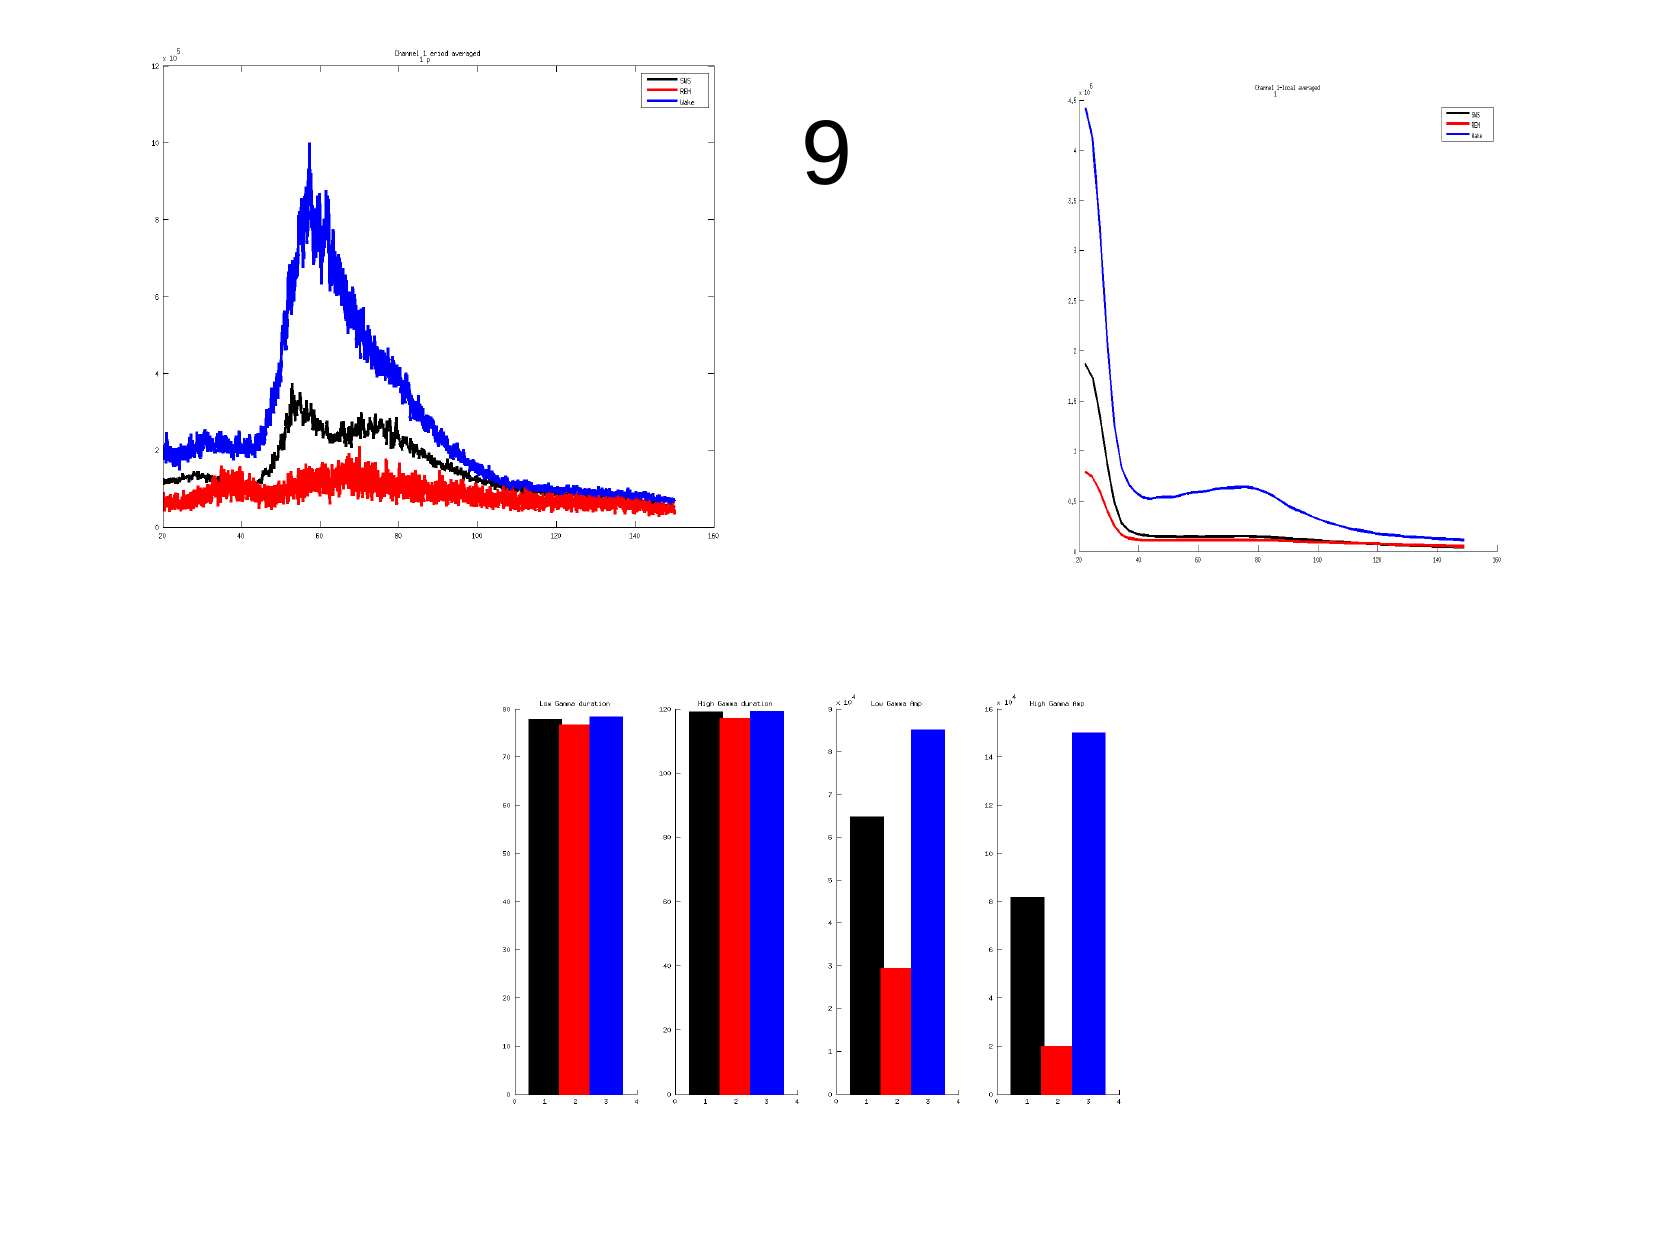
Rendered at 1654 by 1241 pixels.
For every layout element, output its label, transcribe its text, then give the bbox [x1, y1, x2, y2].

picture [70, 23, 781, 589]
picture [413, 673, 1193, 1146]
title 9 [82, 49, 1571, 257]
picture [1009, 257, 1548, 612]
